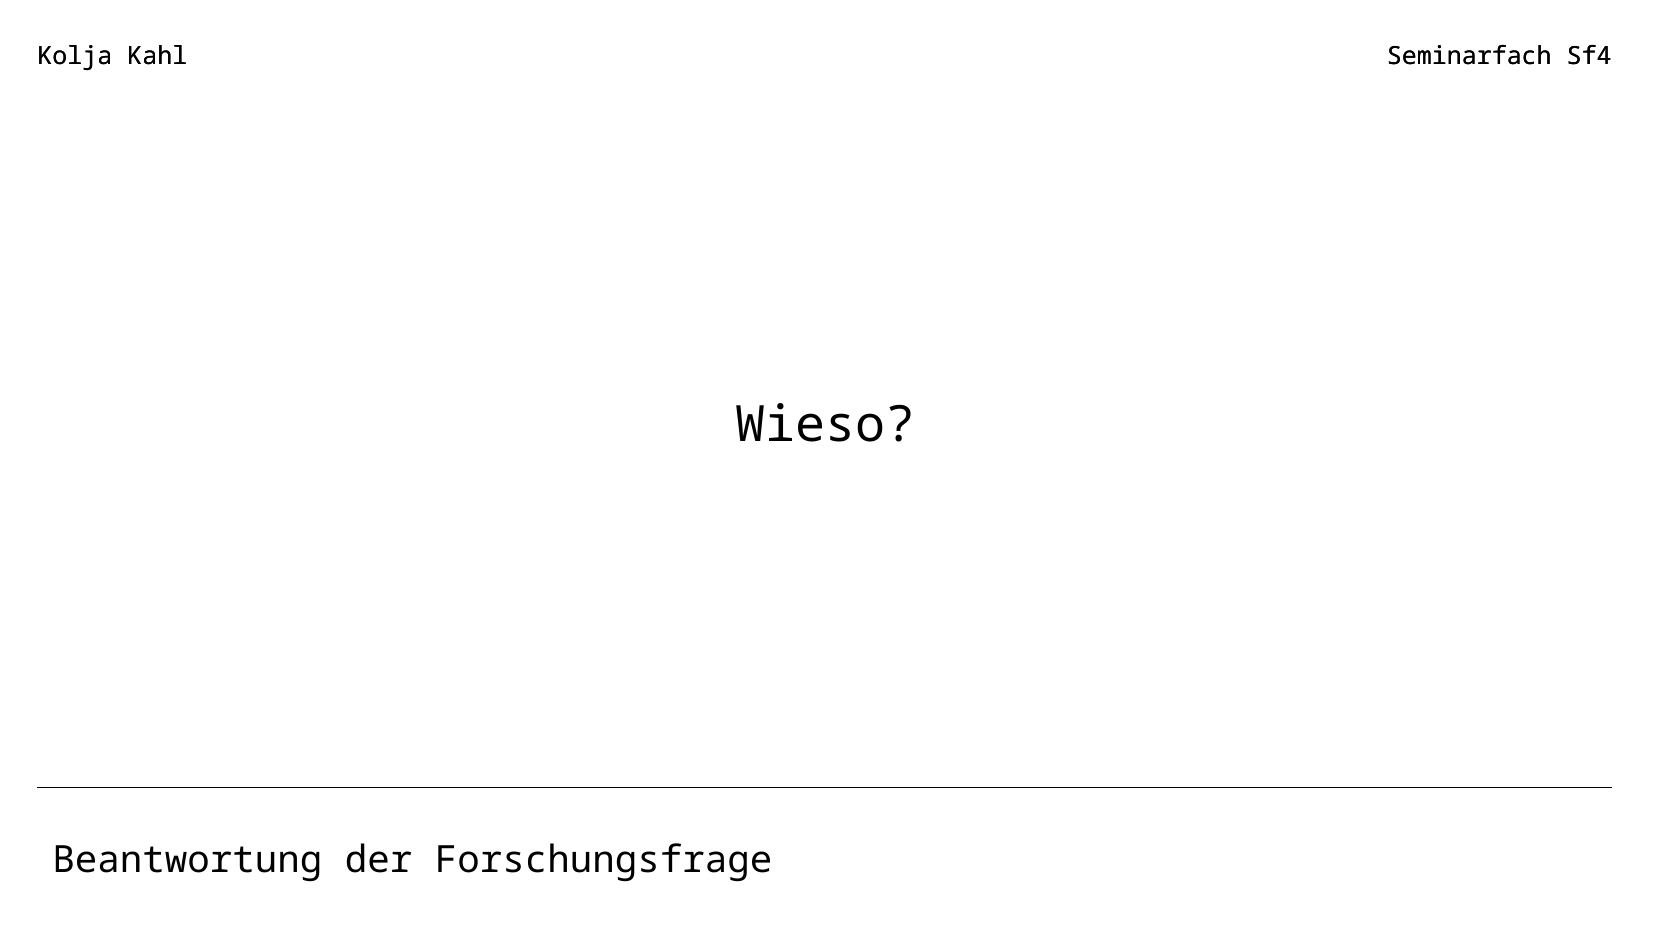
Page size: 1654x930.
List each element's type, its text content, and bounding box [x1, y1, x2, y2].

title Seminarfach Sf4 [1312, 37, 1612, 76]
text_box Beantwortung der Forschungsfrage [37, 825, 901, 930]
text_box Wieso? [37, 131, 1613, 713]
title Kolja Kahl [37, 37, 225, 76]
